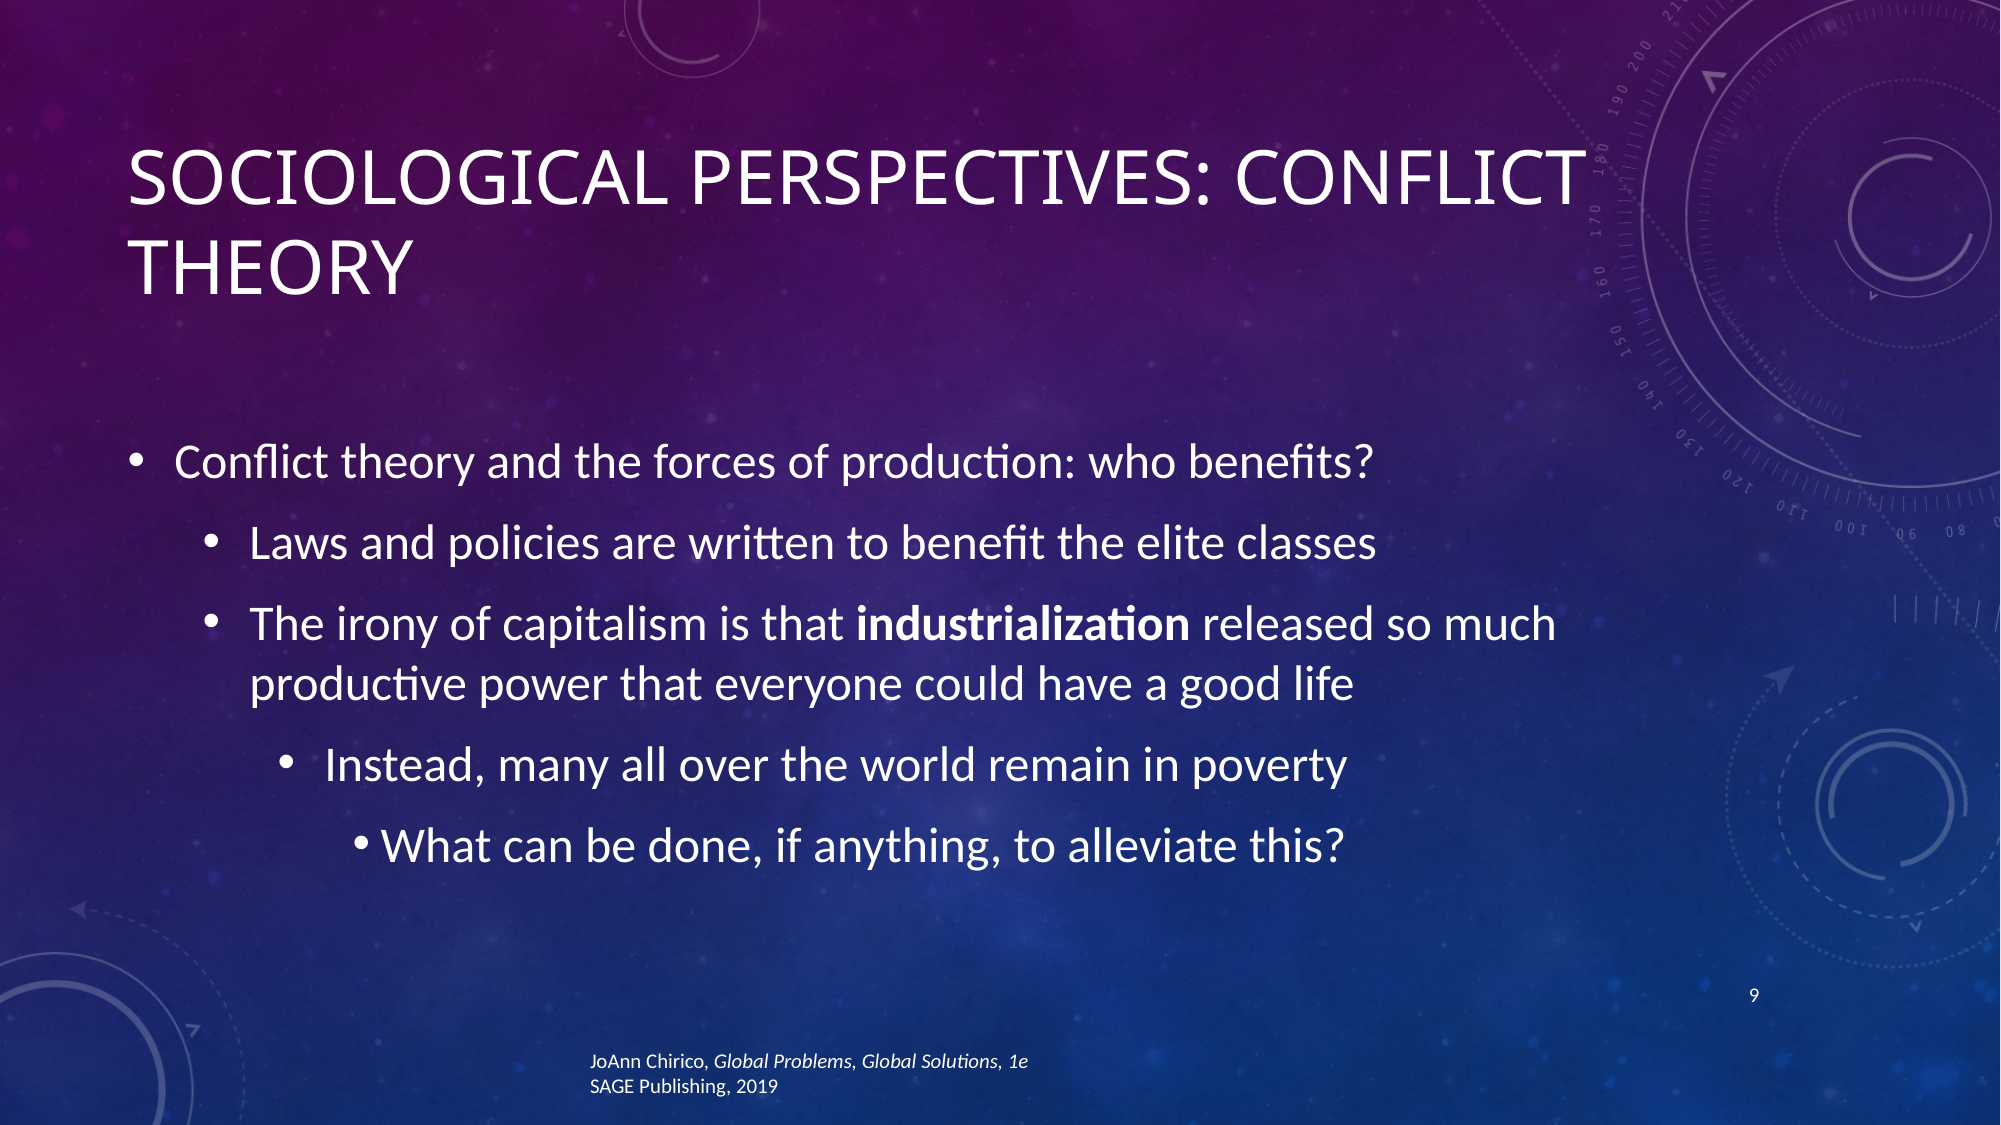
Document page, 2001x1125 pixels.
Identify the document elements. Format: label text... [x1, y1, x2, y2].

title Sociological Perspectives: Conflict Theory [112, 99, 1775, 339]
list Conflict theory and the forces of production: who benefits? Laws and policies are written to benefit the elite classes The irony of capitalism is that industrialization released so much productive power that everyone could have a good life Instead, many all over the world remain in poverty What can be done, if anything, to alleviate this? [112, 351, 1775, 950]
picture [0, 0, 2001, 1125]
footer JoAnn Chirico, Global Problems, Global Solutions, 1e SAGE Publishing, 2019 [575, 1042, 1425, 1103]
slide_number <number> [1684, 963, 1775, 1025]
